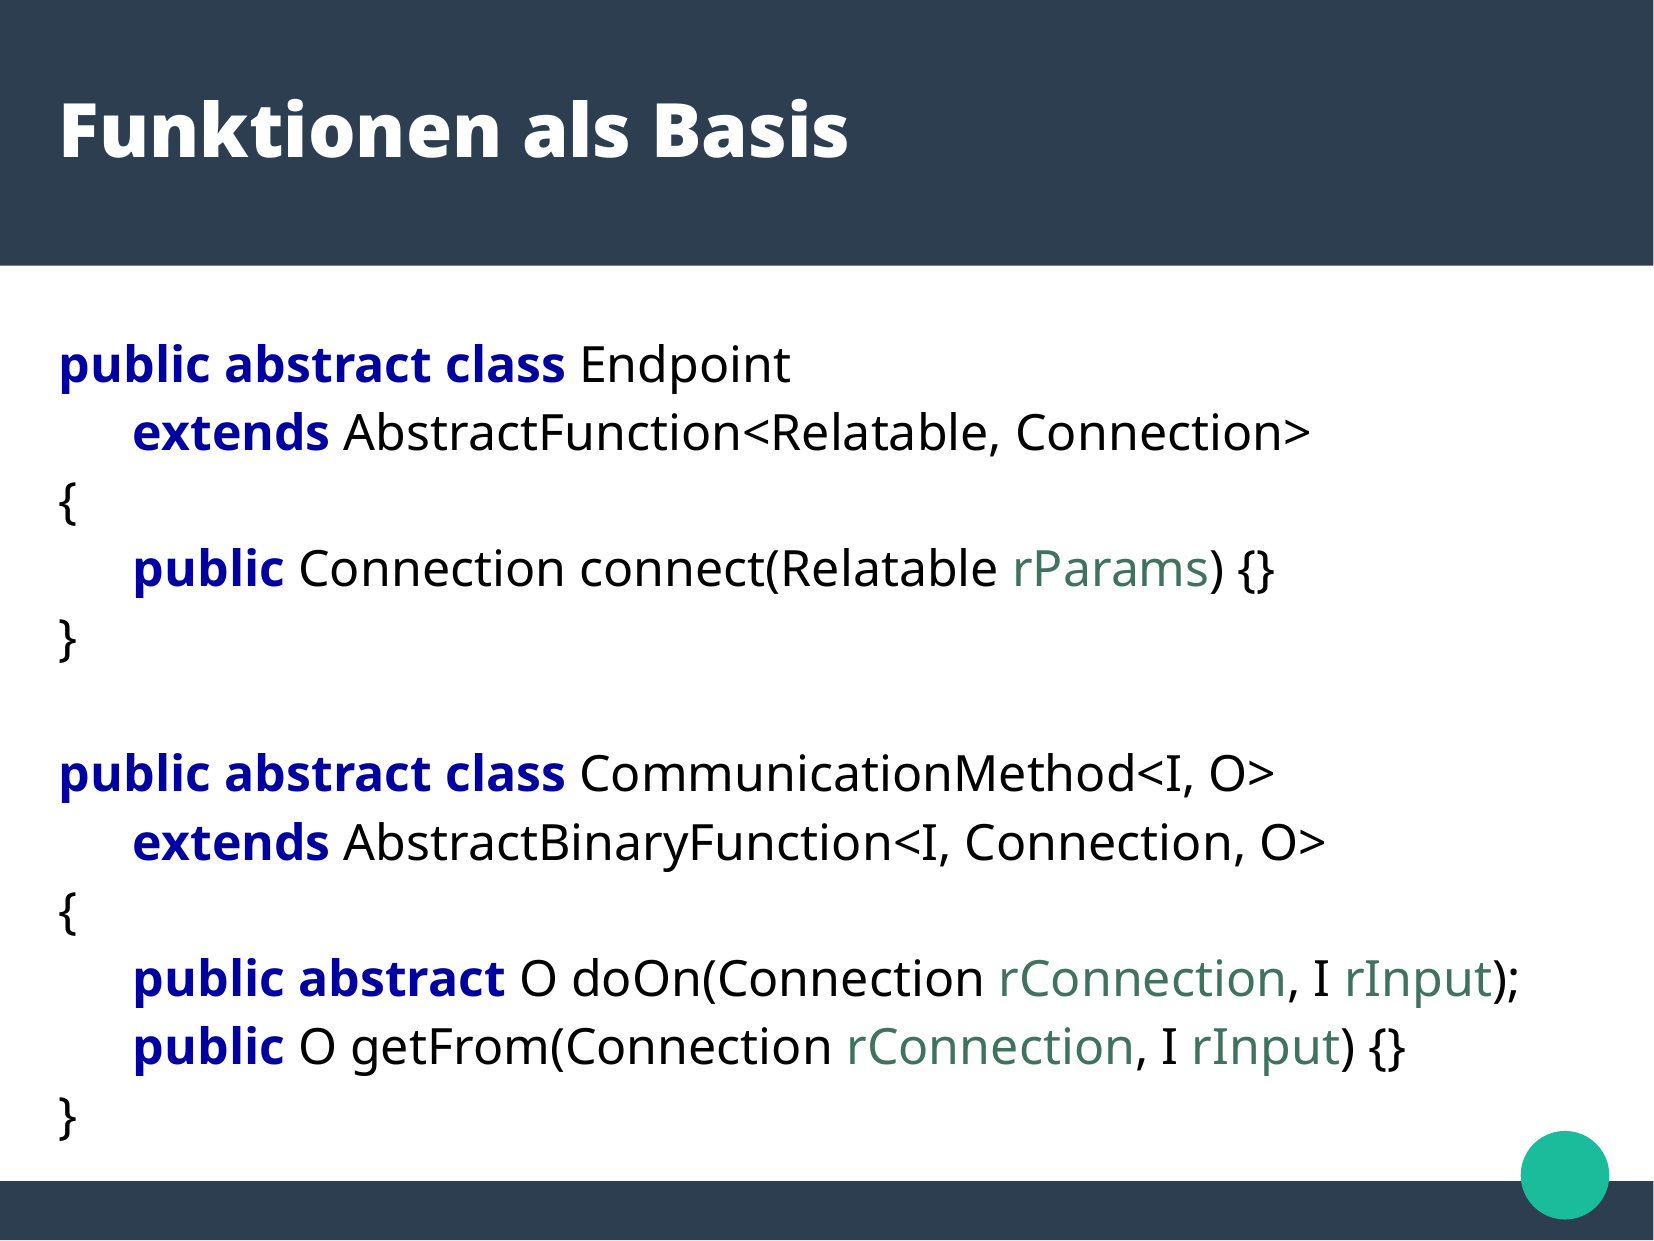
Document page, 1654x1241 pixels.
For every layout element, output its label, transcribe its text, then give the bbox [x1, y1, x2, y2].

subtitle public abstract class Endpoint extends AbstractFunction<Relatable, Connection> { public Connection connect(Relatable rParams) {} } public abstract class CommunicationMethod<I, O> extends AbstractBinaryFunction<I, Connection, O> { public abstract O doOn(Connection rConnection, I rInput); public O getFrom(Connection rConnection, I rInput) {} } [59, 324, 1595, 1152]
title Funktionen als Basis [59, 49, 1595, 207]
